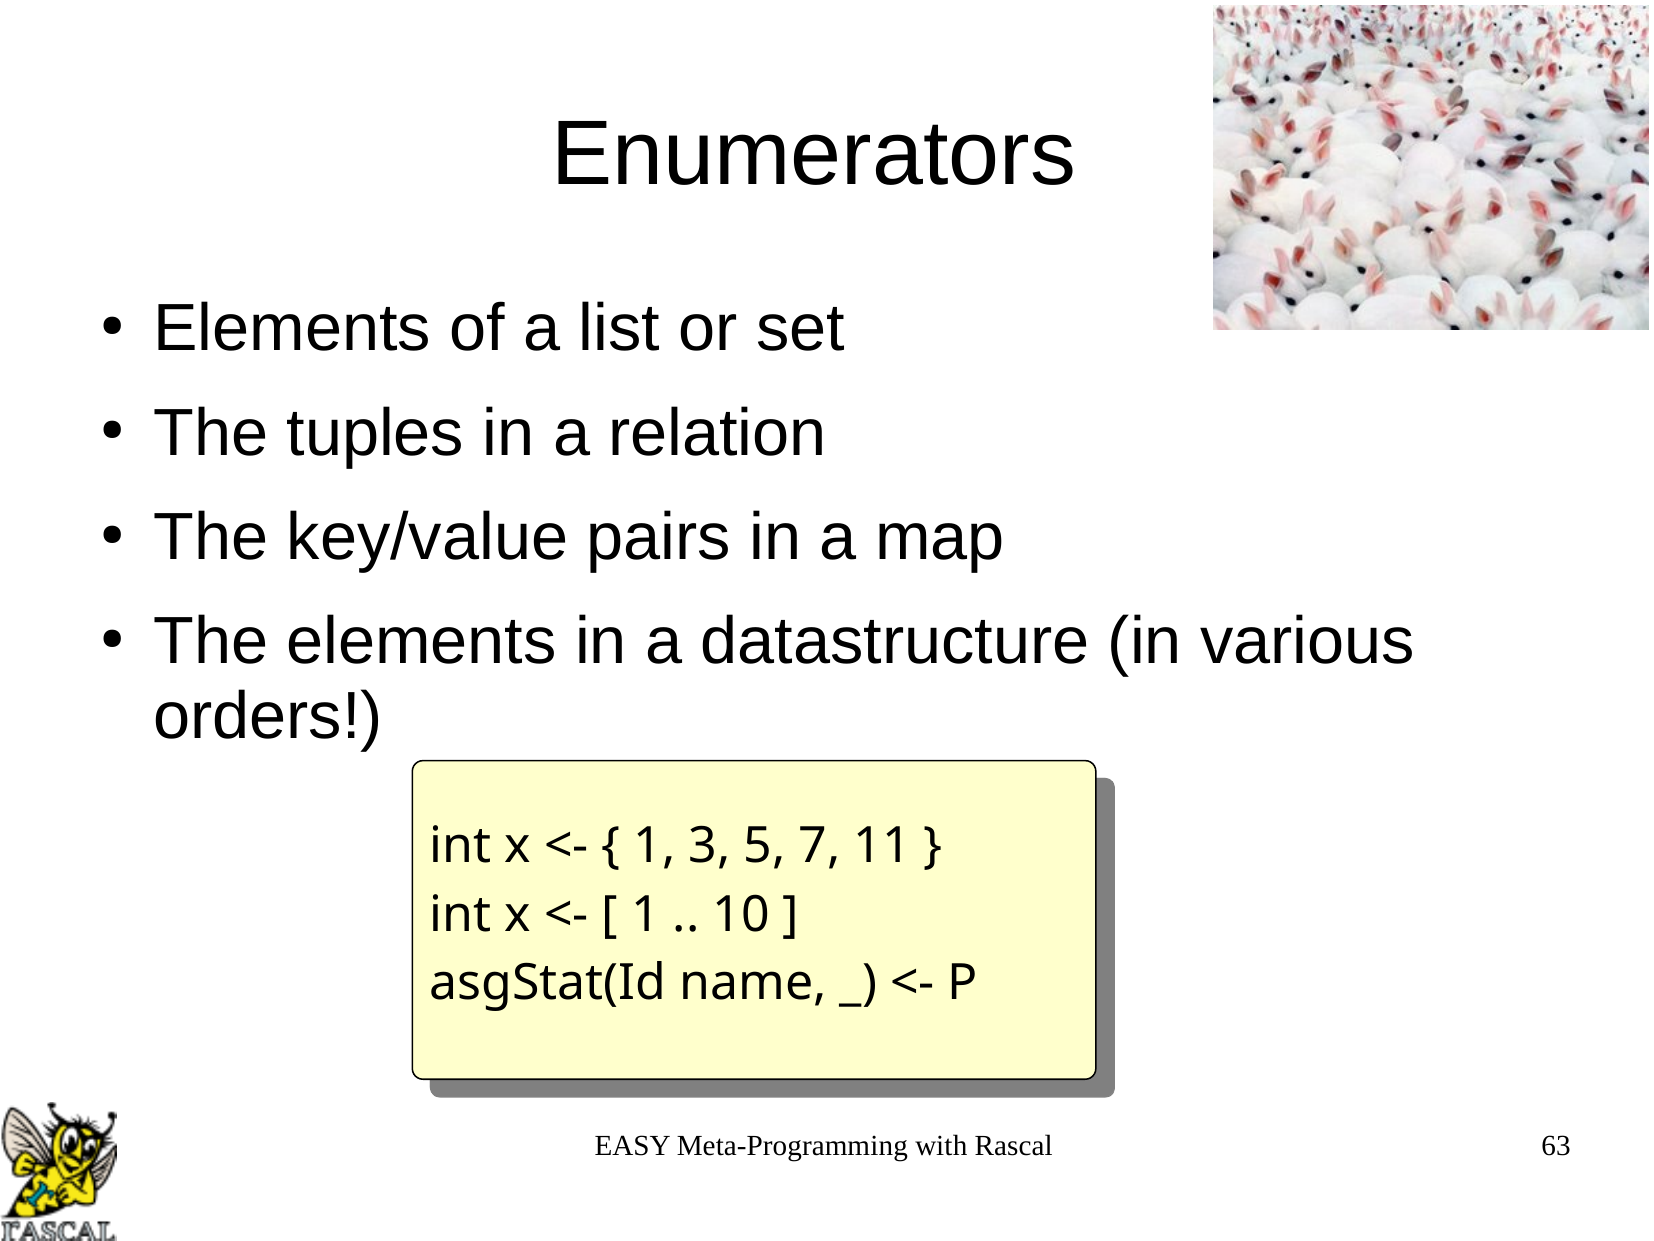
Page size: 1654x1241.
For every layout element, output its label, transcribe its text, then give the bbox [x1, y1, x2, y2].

text_box [412, 760, 1096, 1076]
picture [1213, 5, 1649, 330]
picture [0, 1102, 117, 1241]
text_box int x <- { 1, 3, 5, 7, 11 } int x <- [ 1 .. 10 ] asgStat(Id name, _) <- P [415, 801, 1482, 1189]
list Elements of a list or set The tuples in a relation The key/value pairs in a map The elements in a datastructure (in various orders!) [82, 290, 1571, 1109]
title Enumerators [82, 49, 1213, 257]
